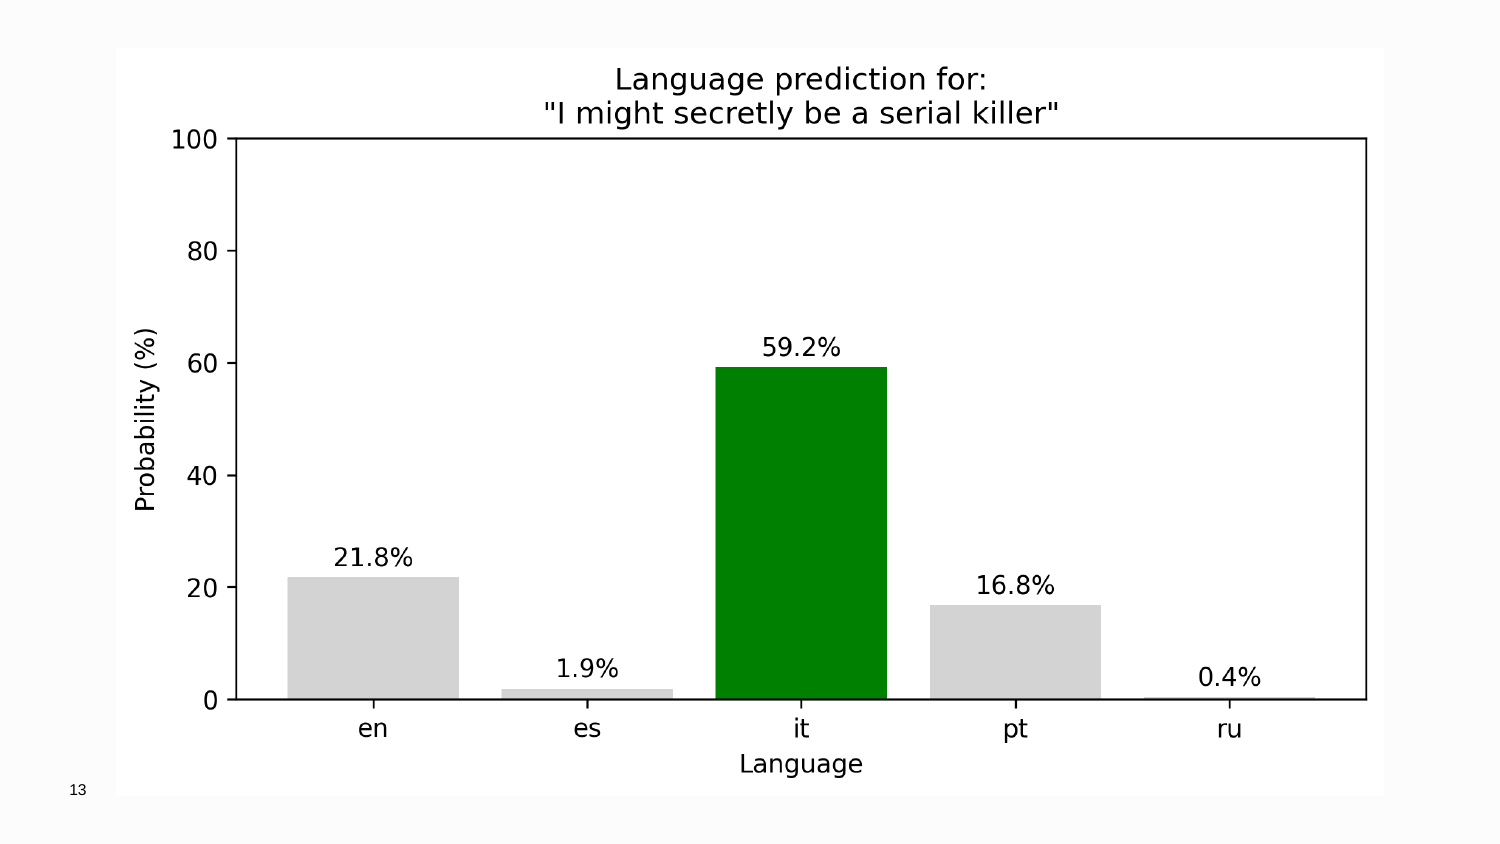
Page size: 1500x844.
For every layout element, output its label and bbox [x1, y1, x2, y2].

text_box [54, 767, 114, 813]
picture [0, 0, 1500, 844]
